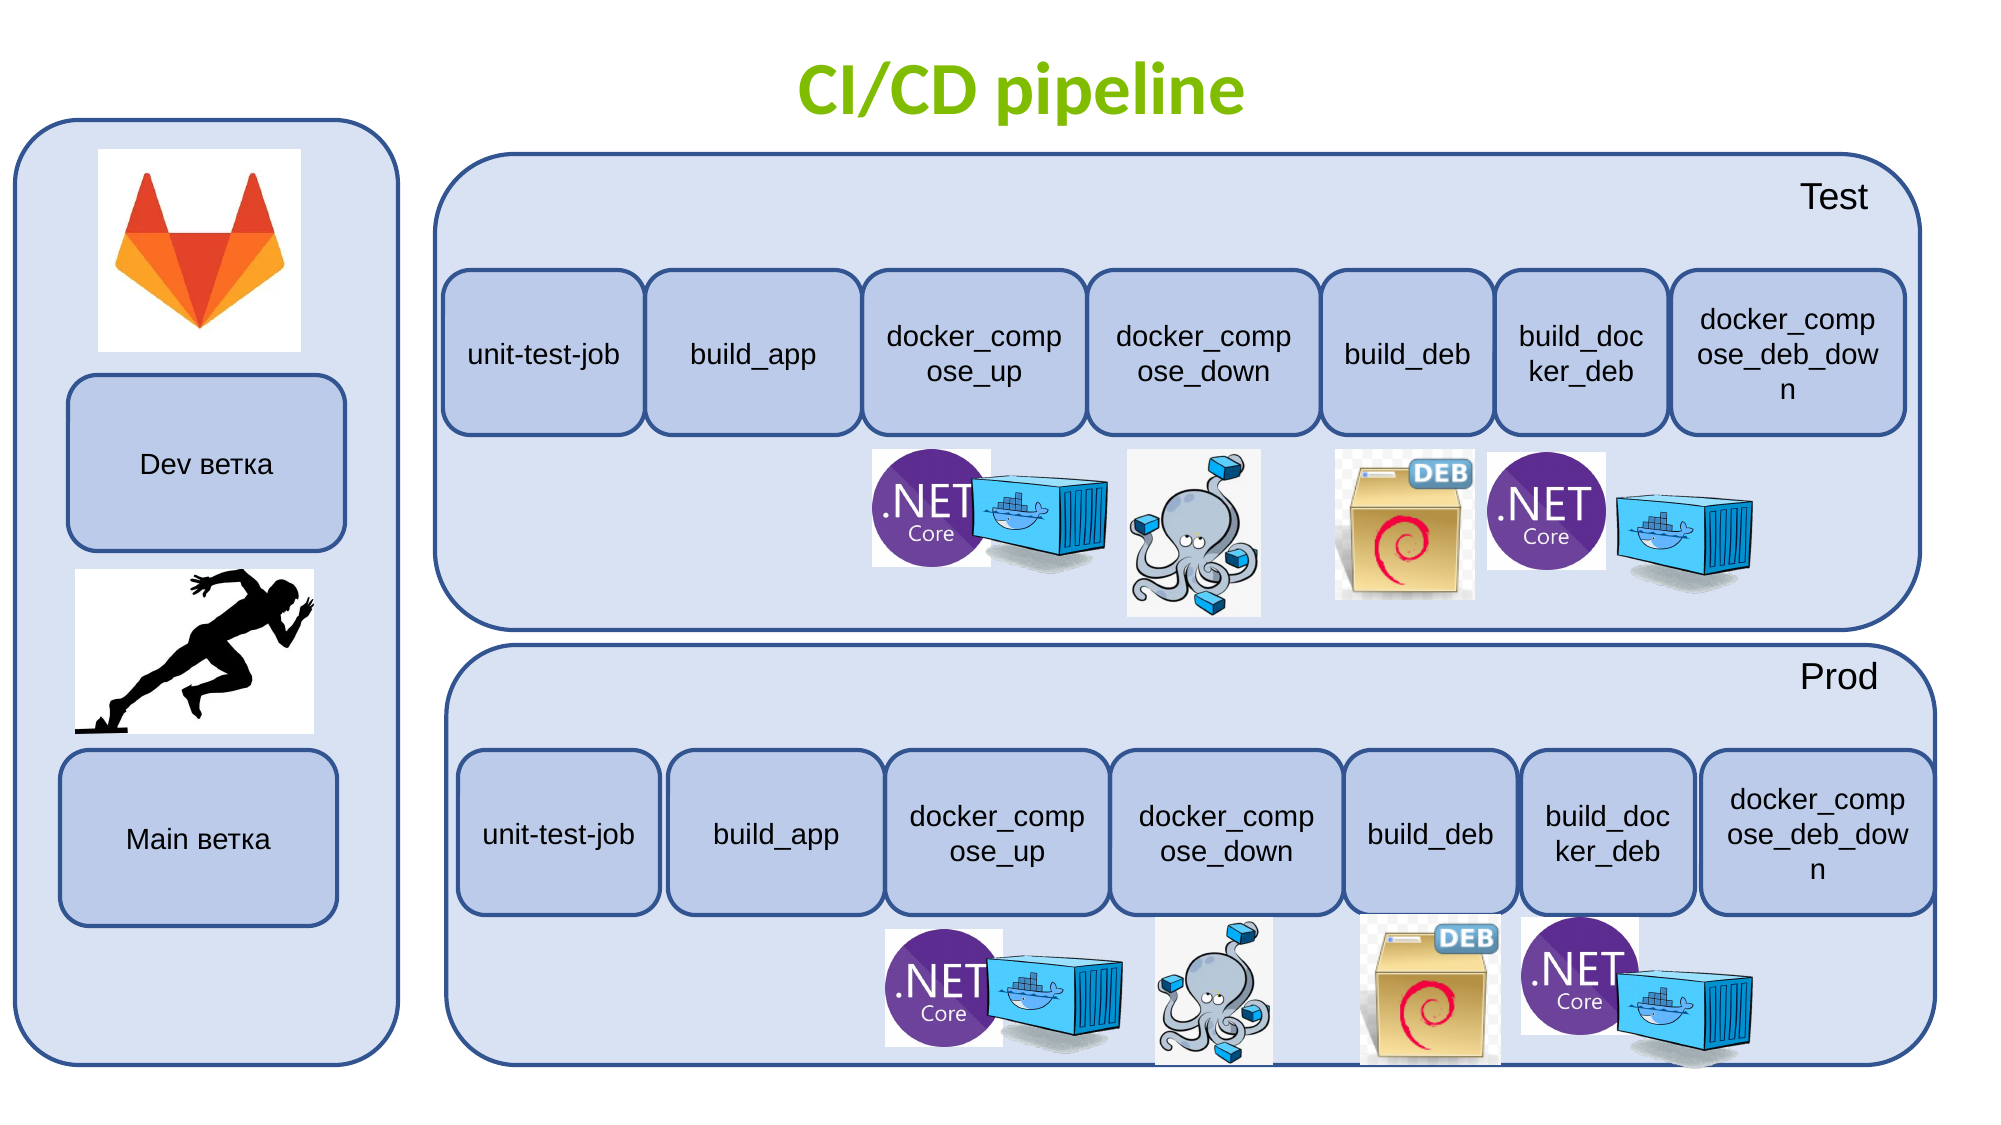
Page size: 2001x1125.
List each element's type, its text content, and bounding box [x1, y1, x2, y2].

picture [872, 415, 1261, 617]
text_box docker_compose_down [1086, 269, 1321, 436]
text_box docker_compose_deb_down [1701, 749, 1936, 916]
picture [1360, 914, 1501, 1066]
picture [1487, 434, 1801, 635]
text_box build_deb [1320, 269, 1495, 436]
text_box docker_compose_down [1109, 749, 1344, 916]
text_box build_app [644, 269, 862, 436]
text_box docker_compose_up [884, 749, 1110, 916]
title CI/CD pipeline [103, 53, 1943, 150]
text_box unit-test-job [442, 269, 645, 436]
text_box Test [1785, 168, 2000, 225]
text_box [434, 153, 1921, 631]
text_box build_docker_deb [1521, 749, 1696, 916]
text_box Dev ветка [67, 374, 346, 552]
picture [1521, 910, 1801, 1111]
text_box unit-test-job [457, 749, 661, 916]
text_box Prod [1785, 648, 2000, 706]
picture [75, 569, 314, 734]
text_box build_deb [1343, 749, 1518, 914]
text_box [1801, 888, 1936, 1066]
text_box docker_compose_up [862, 269, 1087, 436]
text_box Main ветка [59, 749, 338, 927]
picture [885, 895, 1273, 1096]
text_box docker_compose_deb_down [1671, 269, 1906, 436]
picture [1335, 449, 1475, 601]
picture [98, 149, 301, 352]
text_box build_app [667, 749, 885, 916]
text_box [446, 644, 1936, 1066]
text_box build_docker_deb [1494, 269, 1669, 436]
text_box [1171, 894, 1360, 1066]
text_box [14, 119, 398, 1066]
